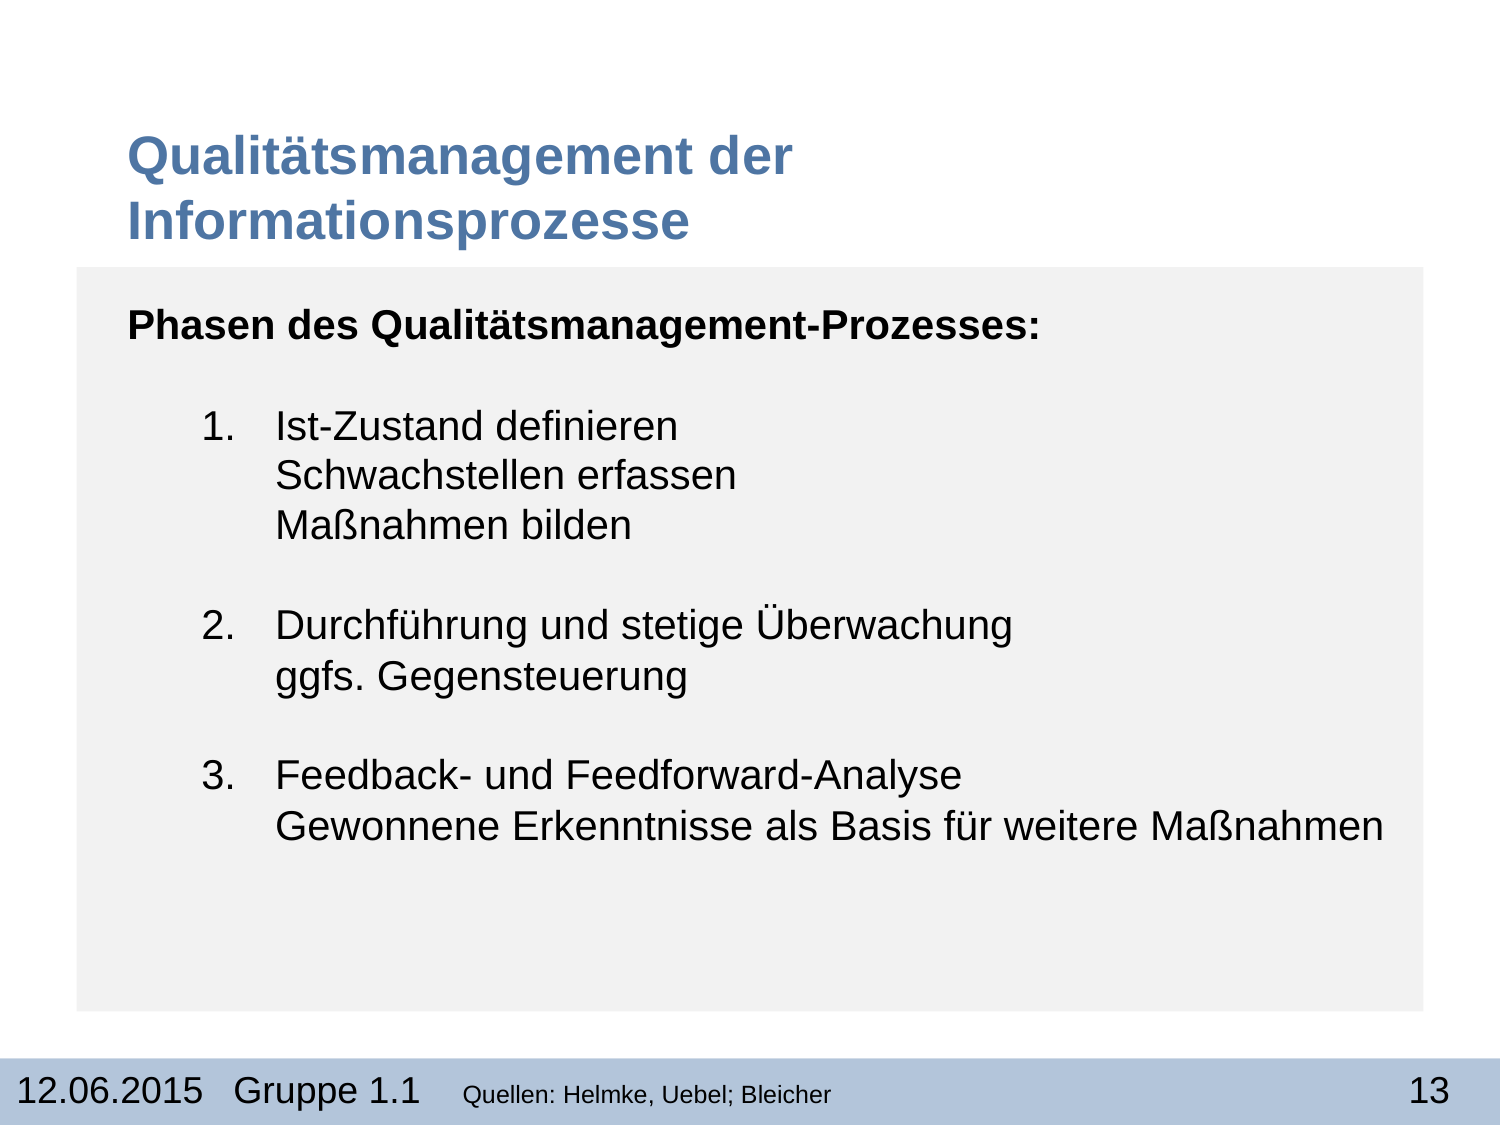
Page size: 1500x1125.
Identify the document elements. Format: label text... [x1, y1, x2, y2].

text_box 12.06.2015 [1, 1058, 218, 1125]
list [106, 129, 112, 875]
title Phasen des Qualitätsmanagement-Prozesses: 1. Ist-Zustand definieren Schwachstellen erfassen Maßnahmen bilden 2. Durchführung und stetige Überwachung ggfs. Gegensteuerung 3. Feedback- und Feedforward-Analyse Gewonnene Erkenntnisse als Basis für weitere Maßnahmen [112, 290, 1453, 875]
text_box <Nummer> [1393, 1058, 1500, 1125]
title Qualitätsmanagement der Informationsprozesse [112, 113, 1388, 290]
text_box Gruppe 1.1 Quellen: Helmke, Uebel; Bleicher [218, 1058, 1341, 1125]
title [75, 45, 1425, 233]
